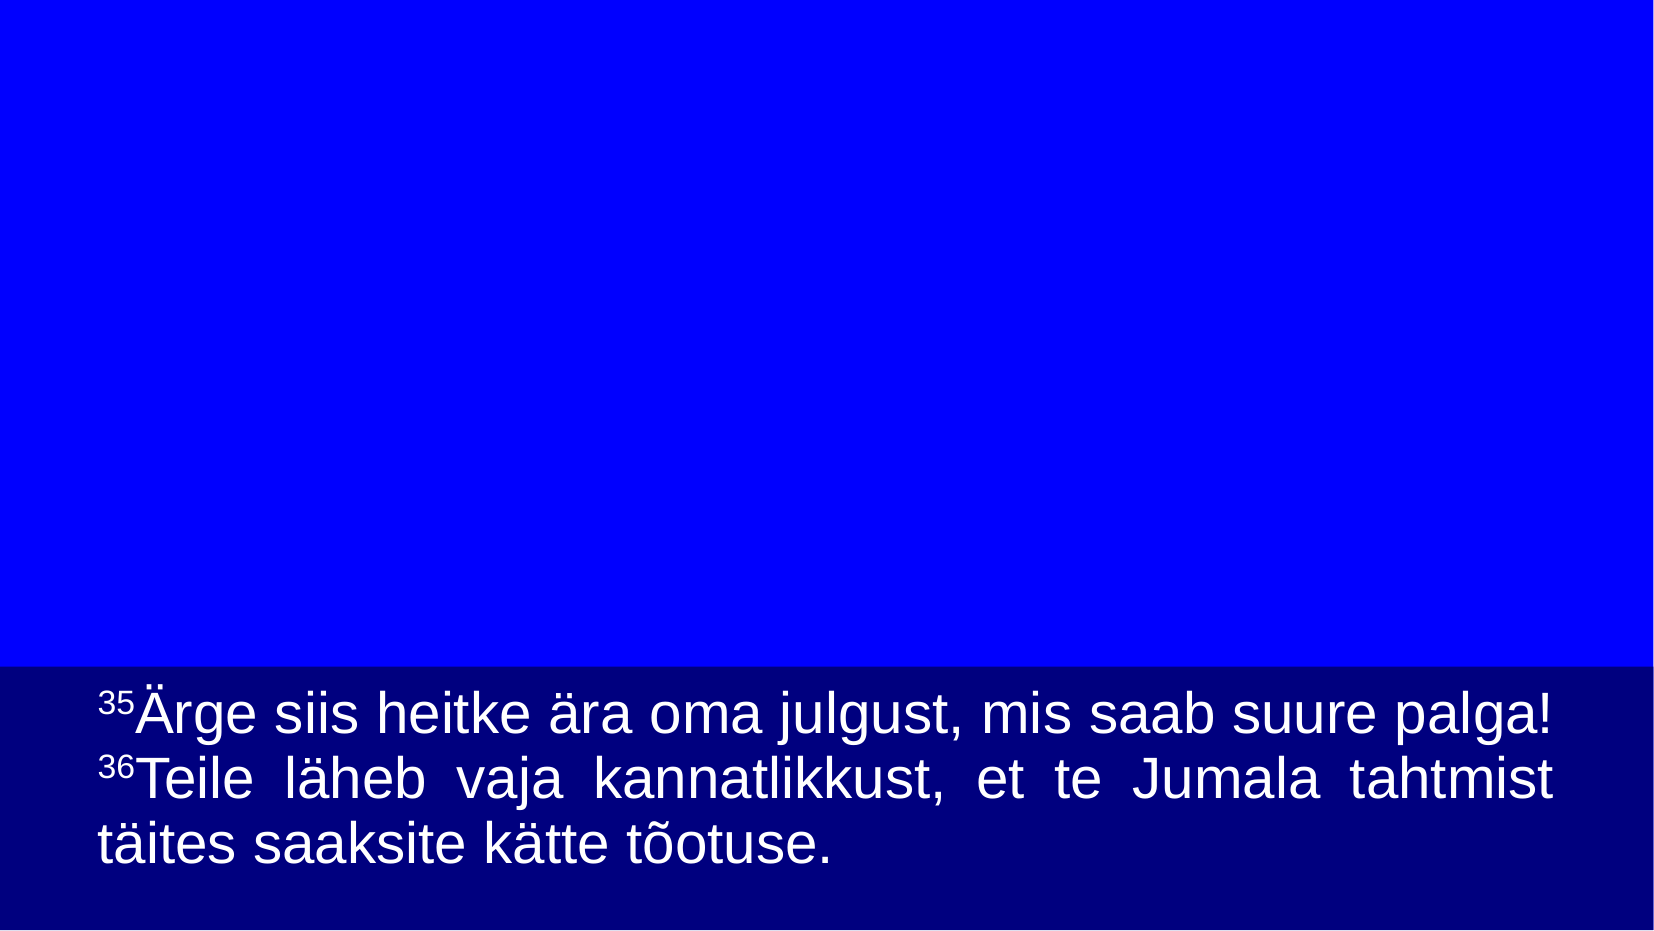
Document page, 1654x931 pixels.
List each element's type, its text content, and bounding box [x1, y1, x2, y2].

text_box 35Ärge siis heitke ära oma julgust, mis saab suure palga! 36Teile läheb vaja kannatlikkust, et te Jumala tahtmist täites saaksite kätte tõotuse. [82, 666, 1571, 884]
text_box [0, 666, 1654, 931]
